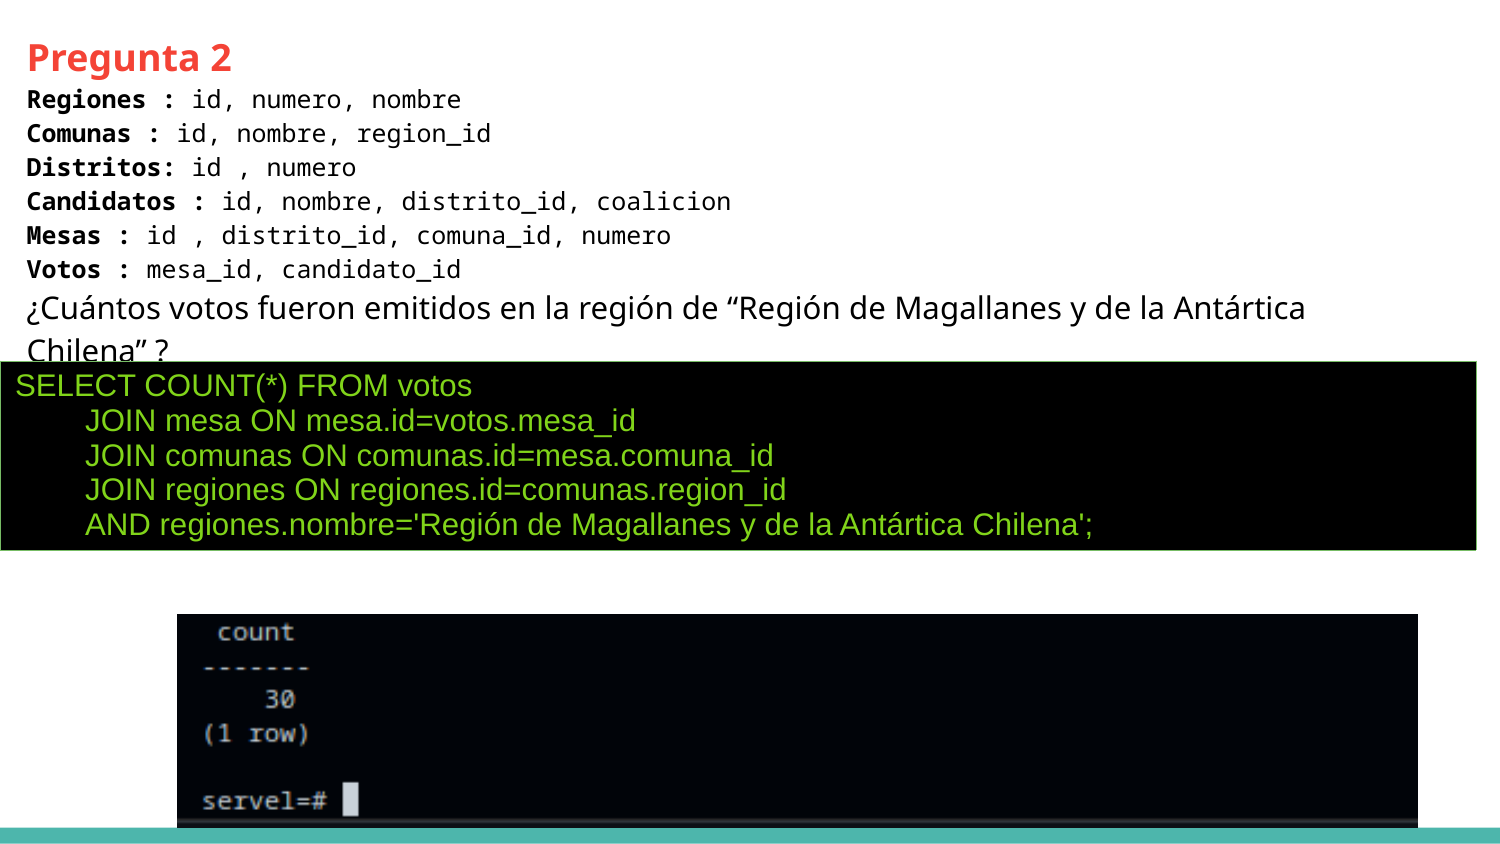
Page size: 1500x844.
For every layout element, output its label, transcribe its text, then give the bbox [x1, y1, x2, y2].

table_header SELECT COUNT(*) FROM votos JOIN mesa ON mesa.id=votos.mesa_id JOIN comunas ON comunas.id=mesa.comuna_id JOIN regiones ON regiones.id=comunas.region_id AND regiones.nombre='Región de Magallanes y de la Antártica Chilena'; [1, 362, 1476, 550]
text_box Pregunta 2 Regiones : id, numero, nombre Comunas : id, nombre, region_id Distritos: id , numero Candidatos : id, nombre, distrito_id, coalicion Mesas : id , distrito_id, comuna_id, numero Votos : mesa_id, candidato_id ¿Cuántos votos fueron emitidos en la región de “Región de Magallanes y de la Antártica Chilena” ? [11, 23, 1465, 361]
picture [177, 614, 1418, 828]
text_box Pregunta 2 Regiones : id, numero, nombre Comunas : id, nombre, region_id Distritos: id , numero Candidatos : id, nombre, distrito_id, coalicion Mesas : id , distrito_id, comuna_id, numero Votos : mesa_id, candidato_id ¿Cuántos votos fueron emitidos en la región de “Región de Magallanes y de la Antártica Chilena” ? [11, 551, 1465, 844]
